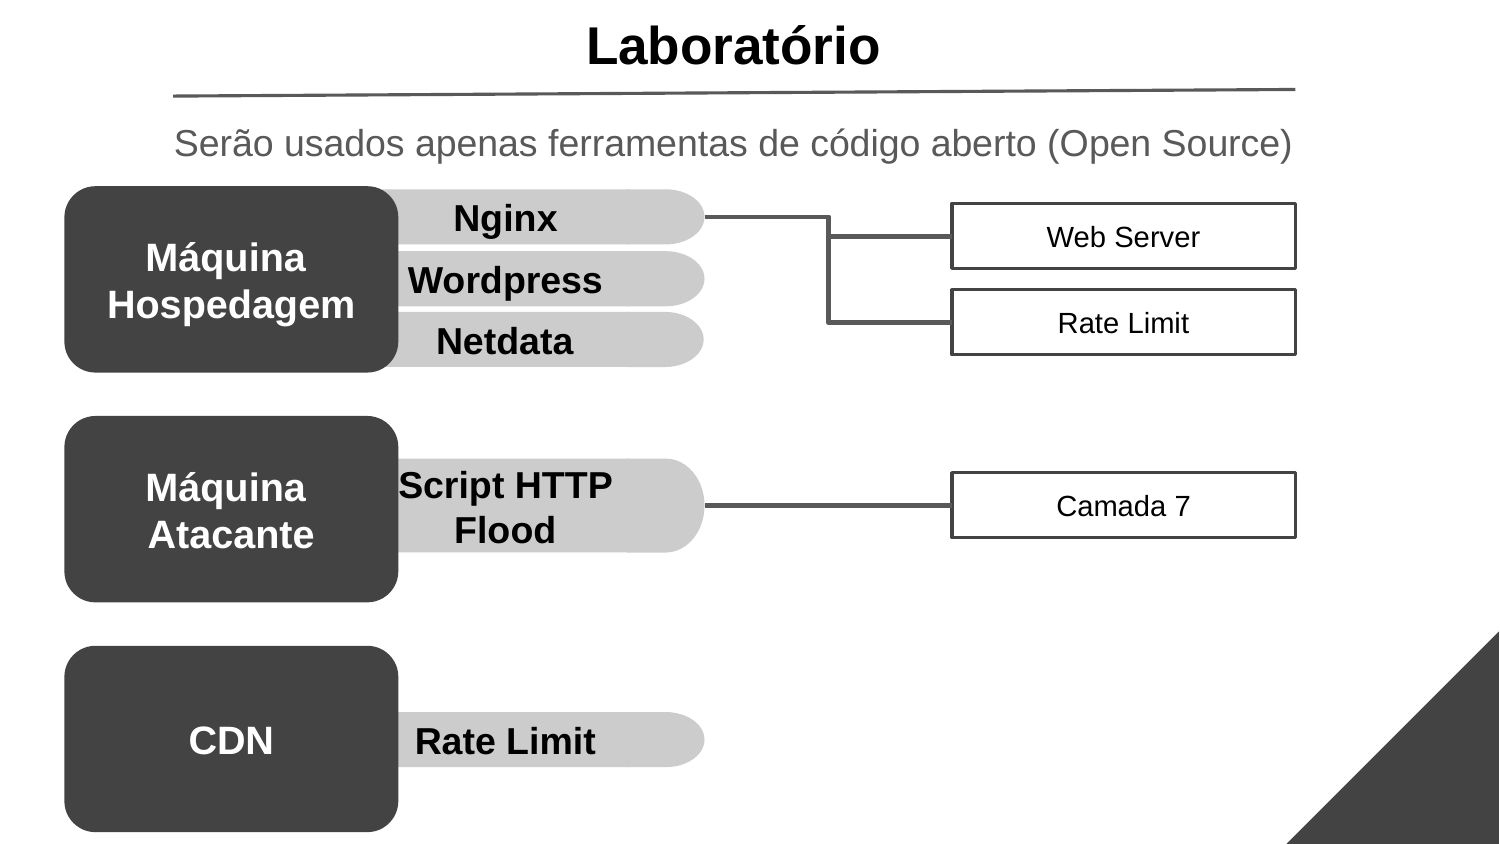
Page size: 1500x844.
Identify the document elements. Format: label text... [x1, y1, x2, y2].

text_box [629, 712, 705, 768]
text_box Máquina Hospedagem [64, 186, 399, 373]
text_box Script HTTP Flood [399, 458, 629, 553]
text_box [629, 251, 705, 307]
text_box CDN [64, 645, 399, 833]
text_box Wordpress [399, 251, 629, 307]
text_box Nginx [383, 189, 629, 245]
text_box Rate Limit [399, 712, 629, 768]
text_box [629, 458, 705, 553]
title Laboratório [34, 0, 1433, 91]
text_box [626, 311, 704, 368]
text_box Web Server [952, 203, 1296, 269]
text_box Rate Limit [952, 289, 1296, 355]
text_box Máquina Atacante [64, 415, 399, 603]
text_box [629, 189, 705, 245]
text_box Camada 7 [952, 472, 1296, 538]
text_box Netdata [387, 311, 629, 367]
text_box Serão usados apenas ferramentas de código aberto (Open Source) [105, 97, 1362, 180]
text_box [1286, 631, 1499, 844]
